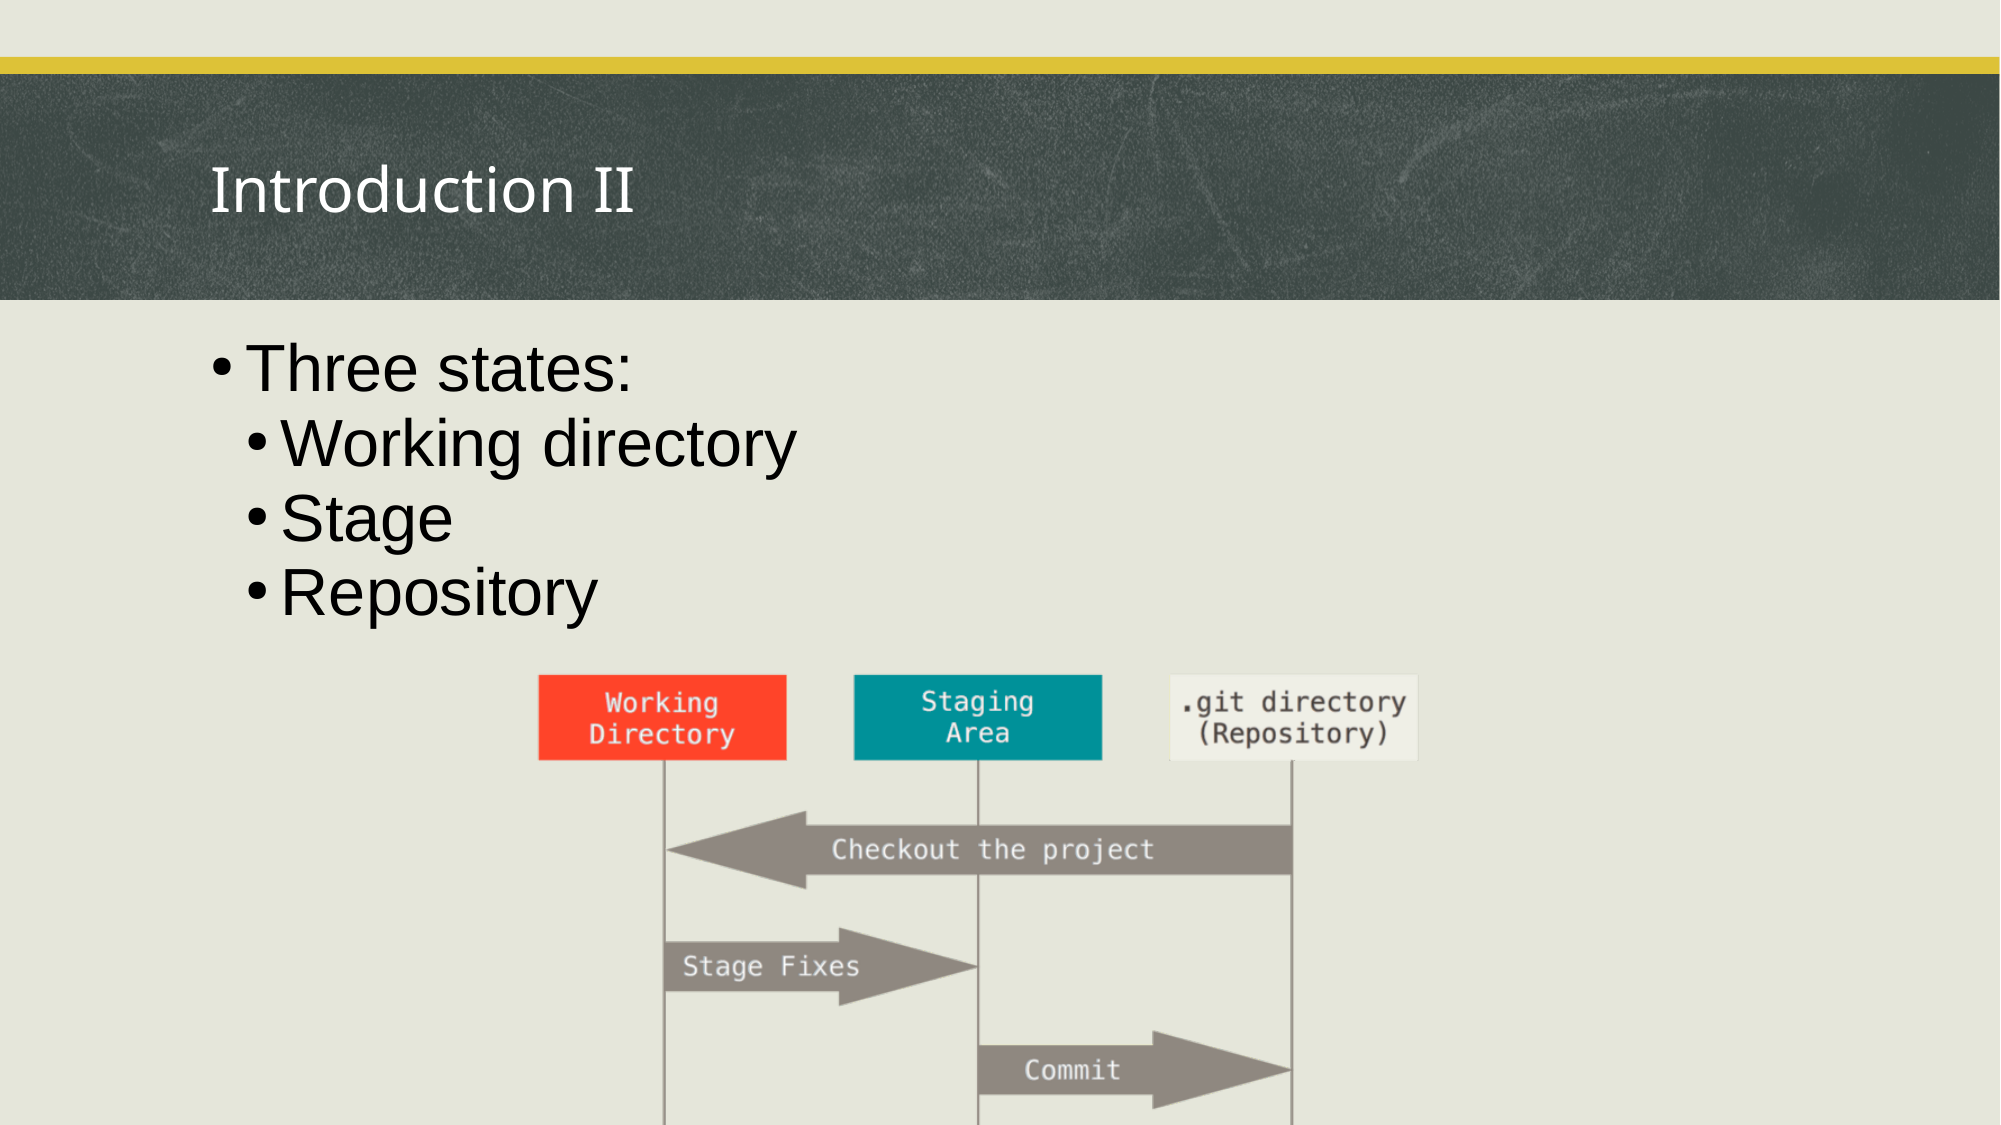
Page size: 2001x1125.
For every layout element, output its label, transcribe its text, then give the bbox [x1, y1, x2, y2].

picture [531, 666, 1430, 1125]
subtitle Three states: Working directory Stage Repository [210, 299, 1808, 662]
title Introduction II [210, 76, 1790, 299]
picture [0, 74, 2000, 300]
